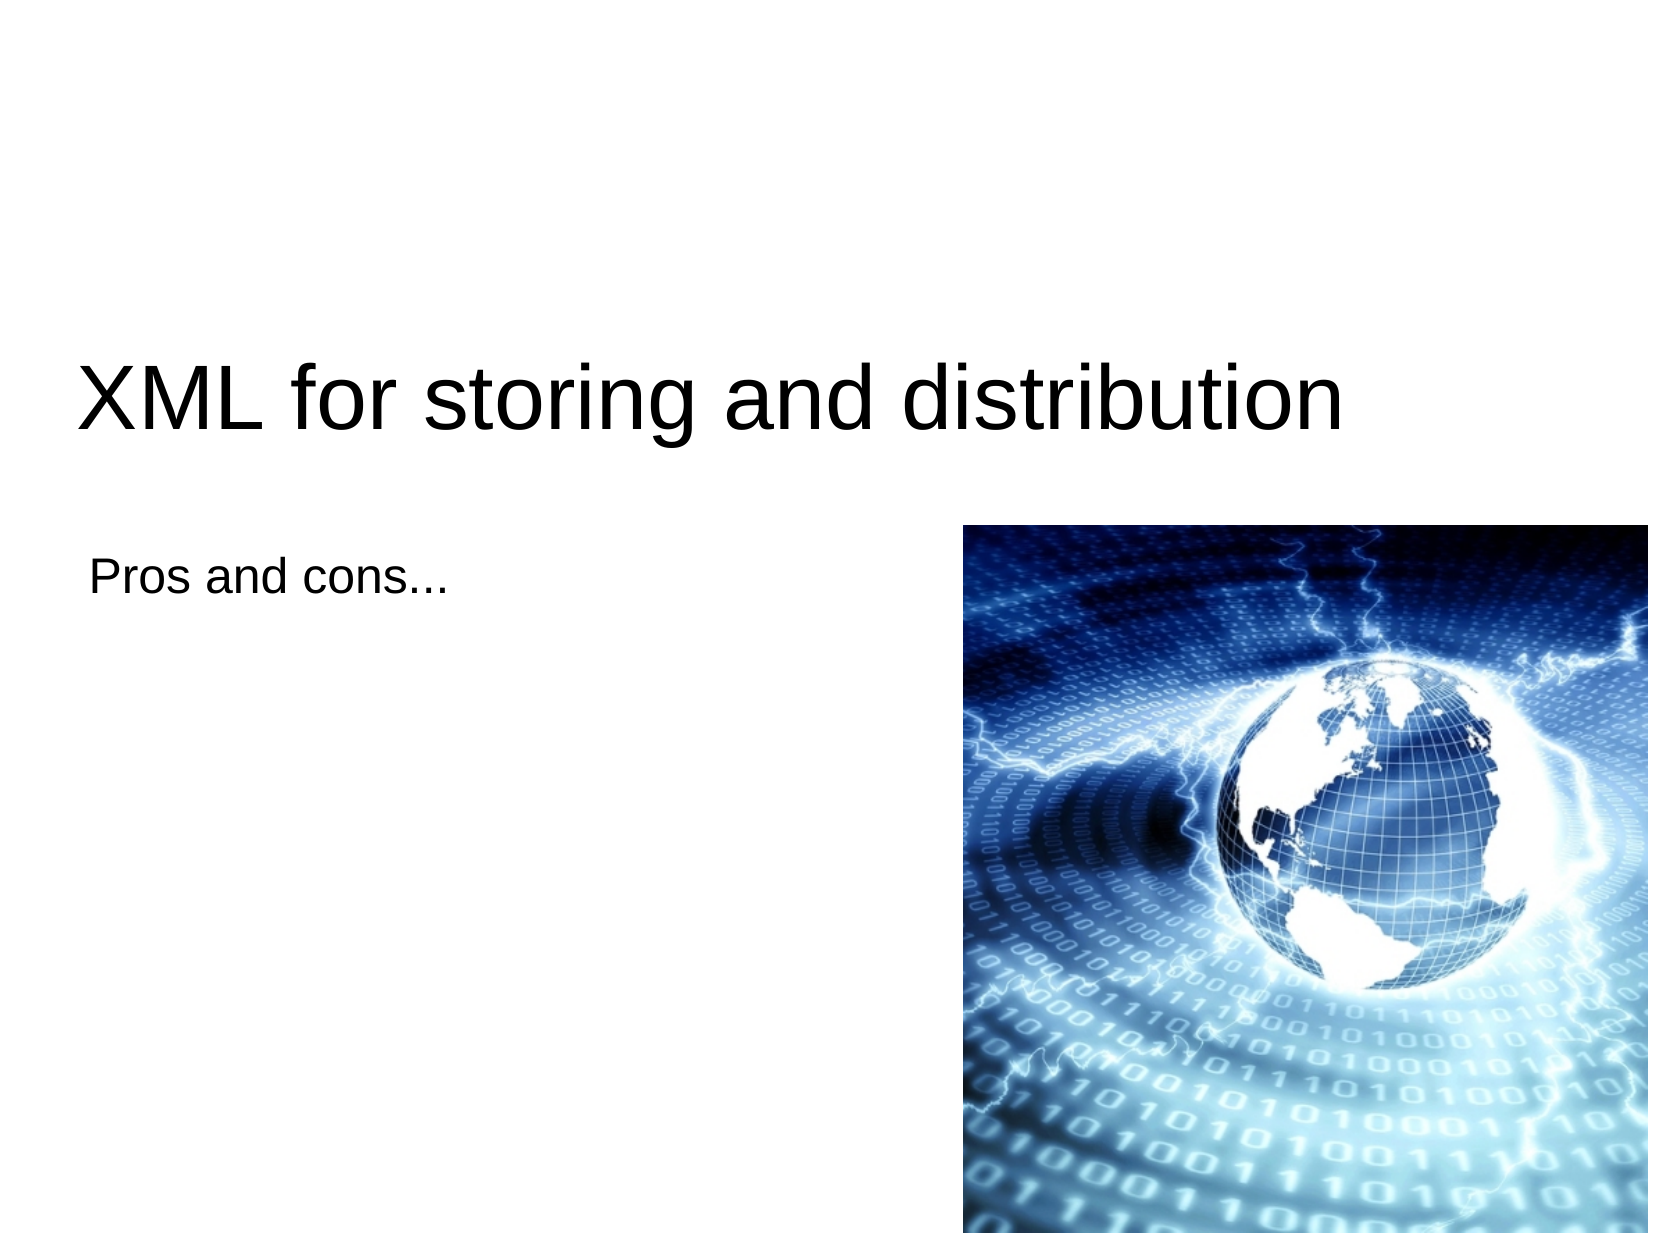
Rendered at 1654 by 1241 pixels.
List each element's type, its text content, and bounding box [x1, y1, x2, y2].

title XML for storing and distribution [76, 301, 1613, 494]
picture [963, 525, 1648, 1233]
list Pros and cons... [88, 548, 1388, 682]
